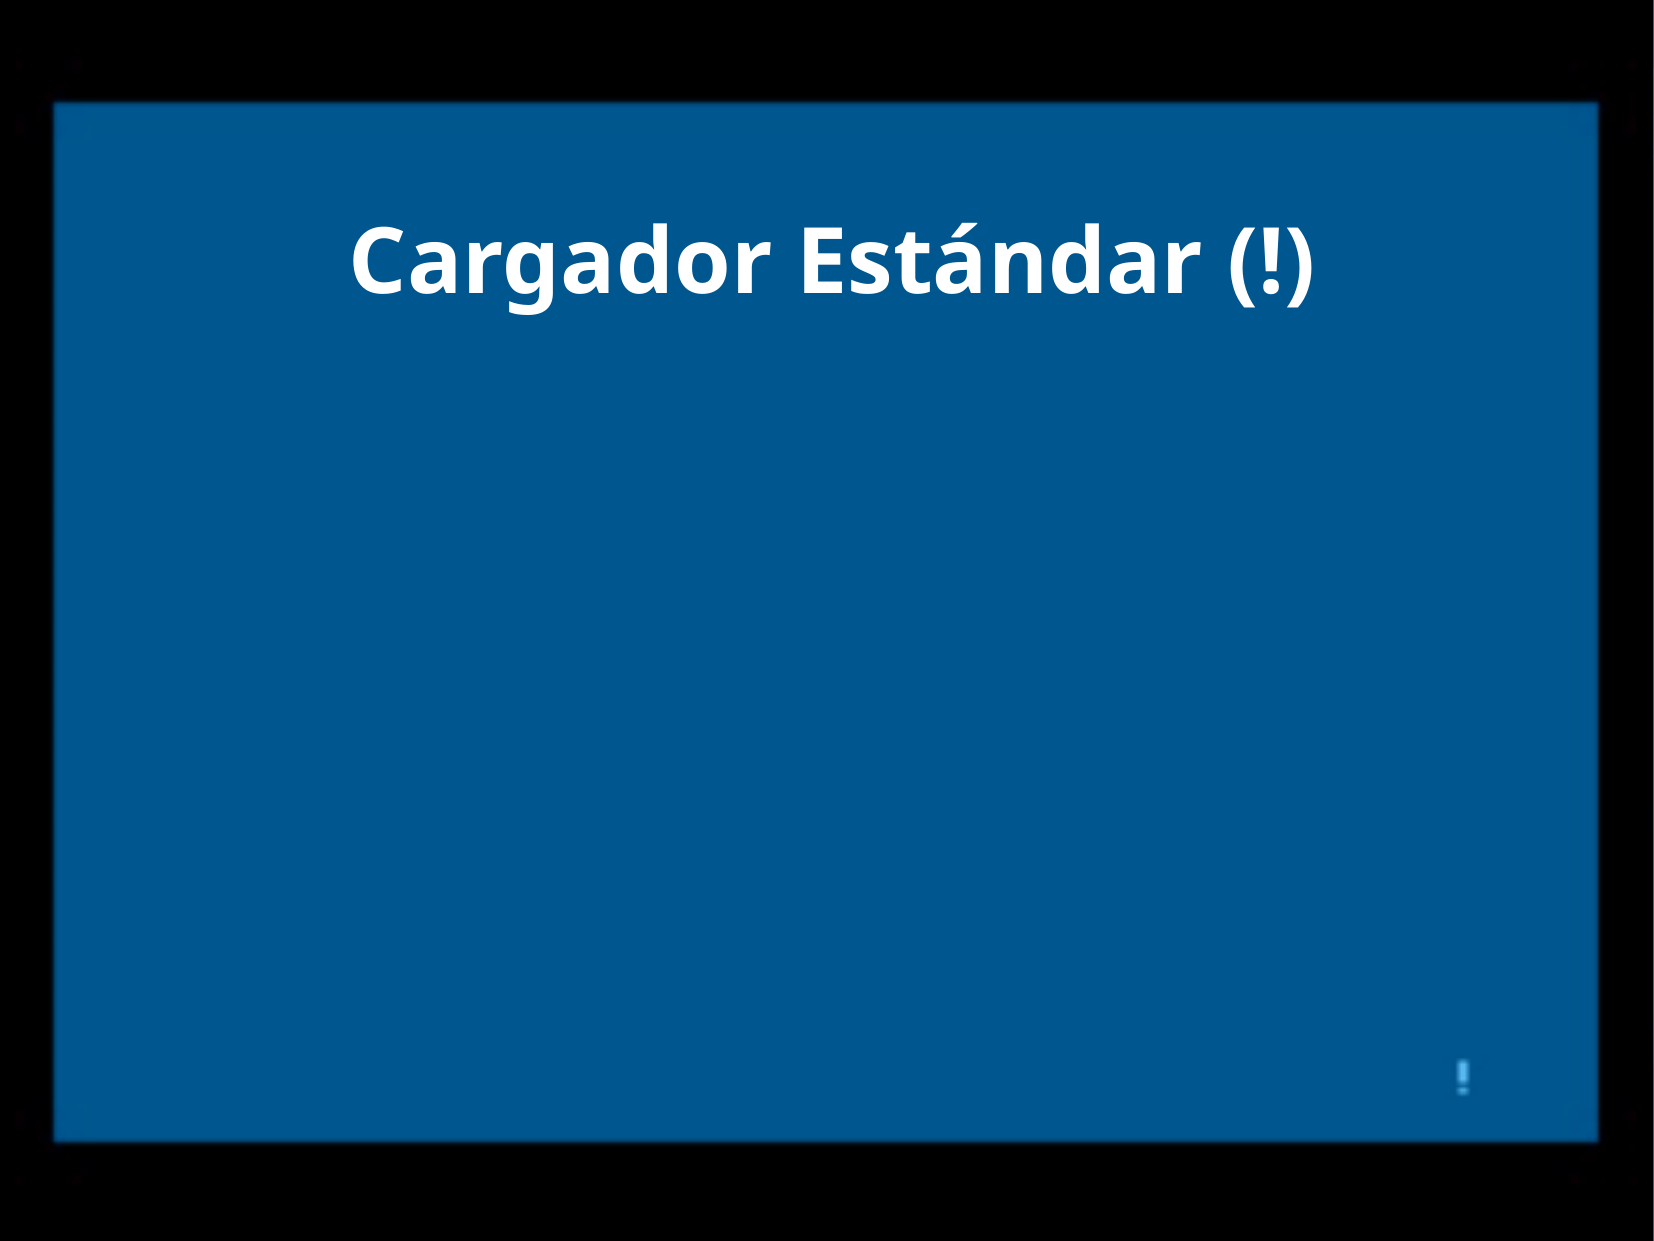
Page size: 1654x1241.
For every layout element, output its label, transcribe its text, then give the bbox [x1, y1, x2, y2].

title Cargador Estándar (!) [88, 162, 1577, 355]
picture [0, 0, 1654, 1241]
